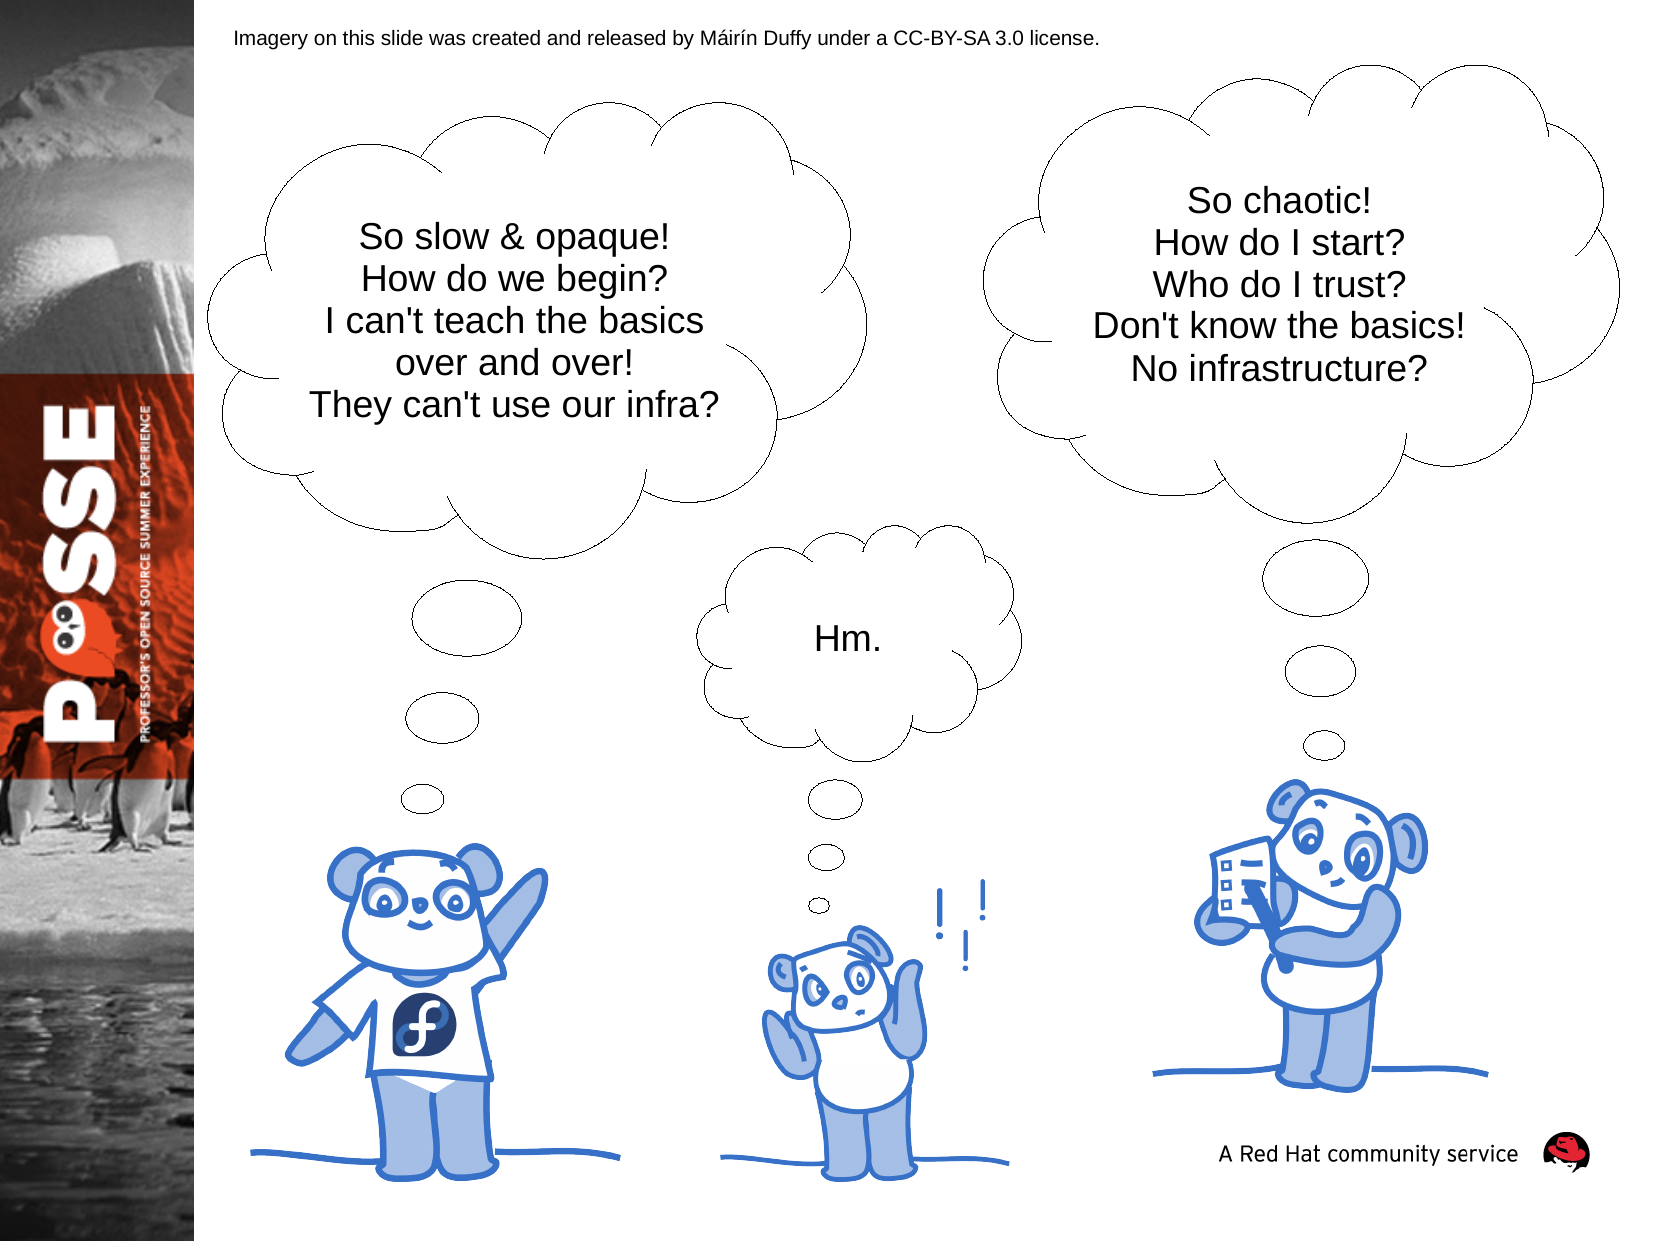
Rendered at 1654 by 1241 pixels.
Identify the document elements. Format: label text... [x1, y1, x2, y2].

text_box So slow & opaque! How do we begin? I can't teach the basics over and over! They can't use our infra? [411, 580, 522, 657]
picture [0, 0, 194, 1241]
picture [250, 843, 621, 1182]
text_box Hm. [696, 525, 1022, 762]
picture [1219, 1132, 1591, 1181]
text_box So slow & opaque! How do we begin? I can't teach the basics over and over! They can't use our infra? [405, 692, 479, 744]
text_box So chaotic! How do I start? Who do I trust? Don't know the basics! No infrastructure? [1262, 539, 1369, 617]
picture [720, 879, 1010, 1182]
text_box Imagery on this slide was created and released by Máirín Duffy under a CC-BY-SA 3.0 license. [218, 18, 1247, 57]
text_box So chaotic! How do I start? Who do I trust? Don't know the basics! No infrastructure? [1285, 645, 1356, 697]
picture [1152, 779, 1489, 1093]
text_box Hm. [808, 779, 863, 820]
text_box Hm. [808, 844, 845, 871]
text_box So slow & opaque! How do we begin? I can't teach the basics over and over! They can't use our infra? [207, 102, 867, 560]
text_box So chaotic! How do I start? Who do I trust? Don't know the basics! No infrastructure? [983, 65, 1620, 524]
